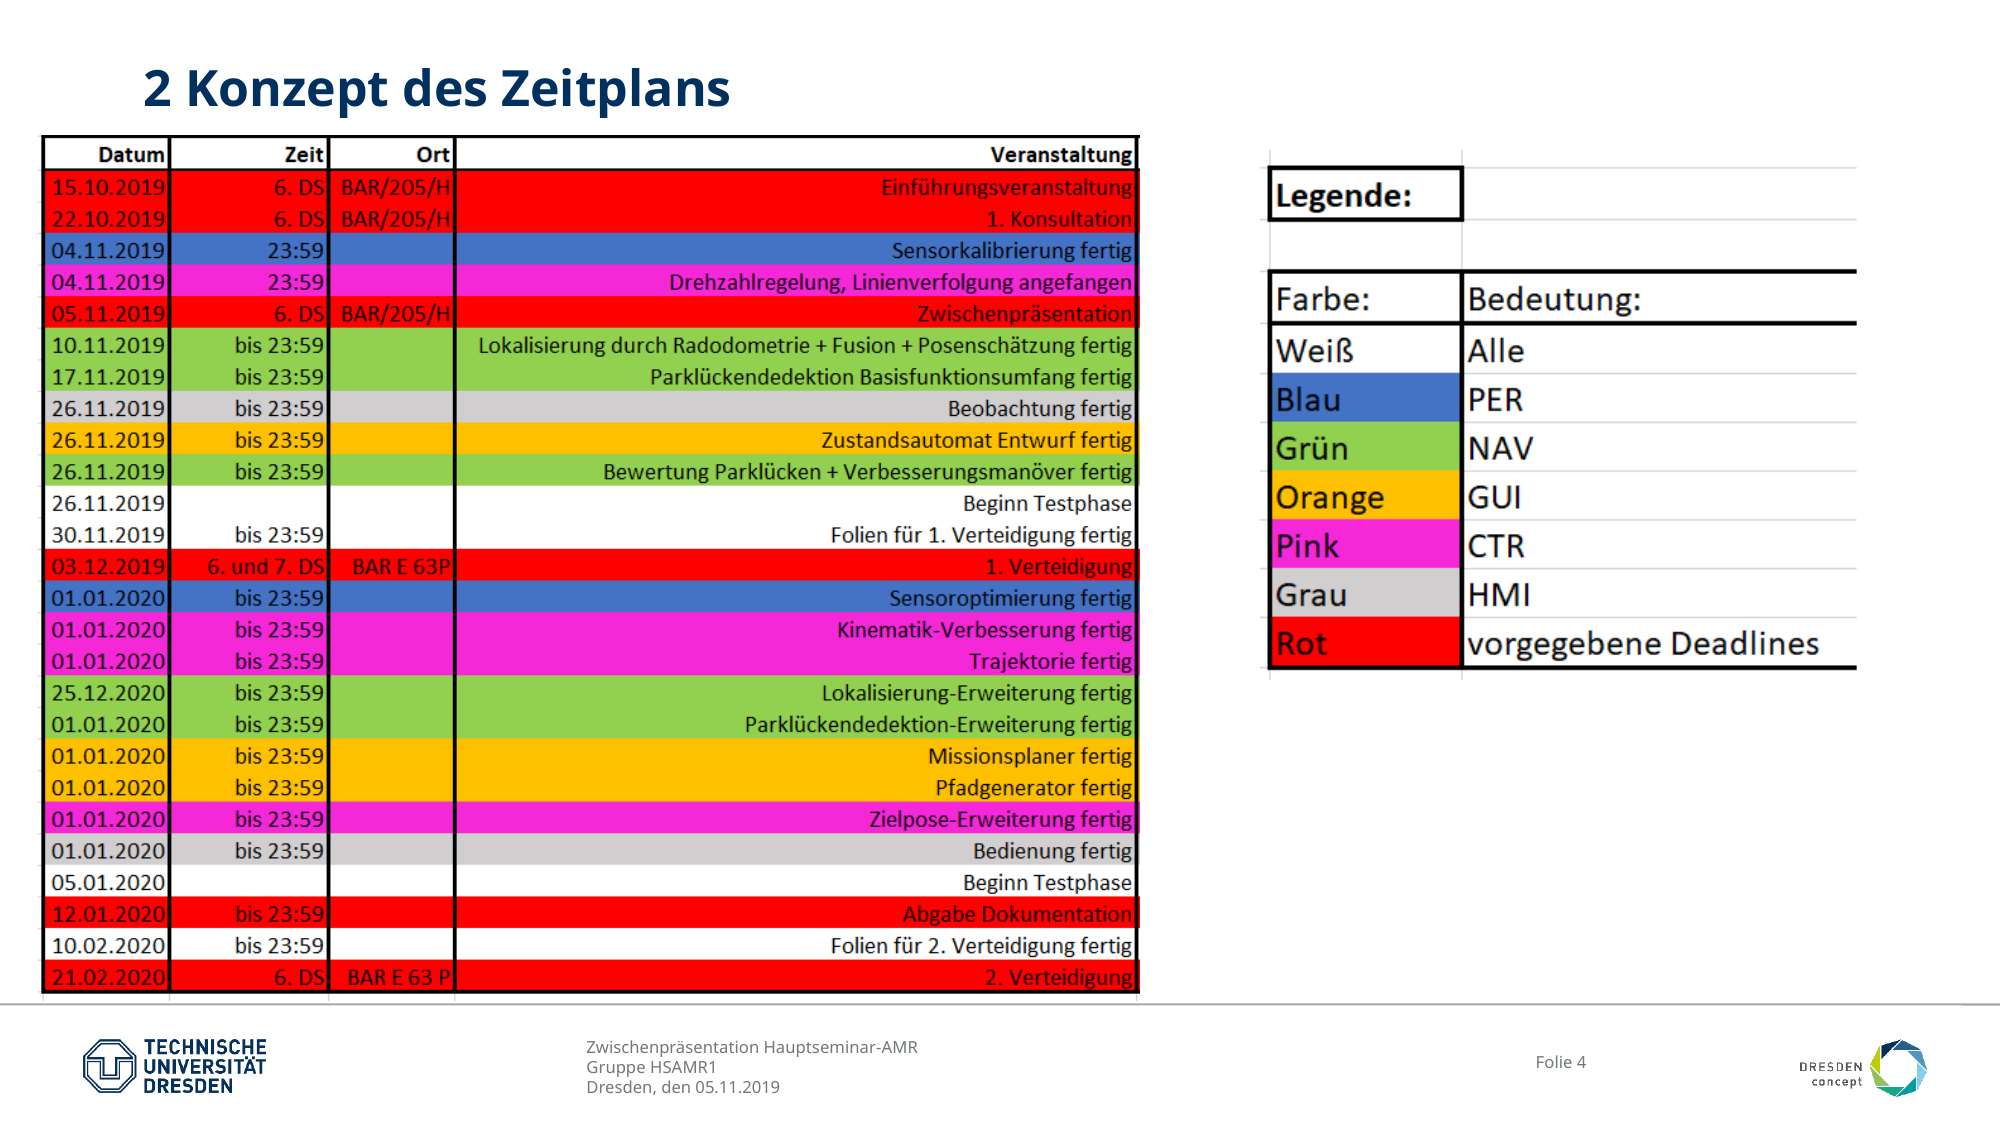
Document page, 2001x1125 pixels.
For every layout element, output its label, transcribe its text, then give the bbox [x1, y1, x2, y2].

text_box 2 Konzept des Zeitplans [143, 56, 1880, 169]
picture [37, 135, 1140, 1001]
picture [1800, 1039, 1927, 1097]
picture [83, 1039, 266, 1093]
picture [1259, 149, 1857, 680]
